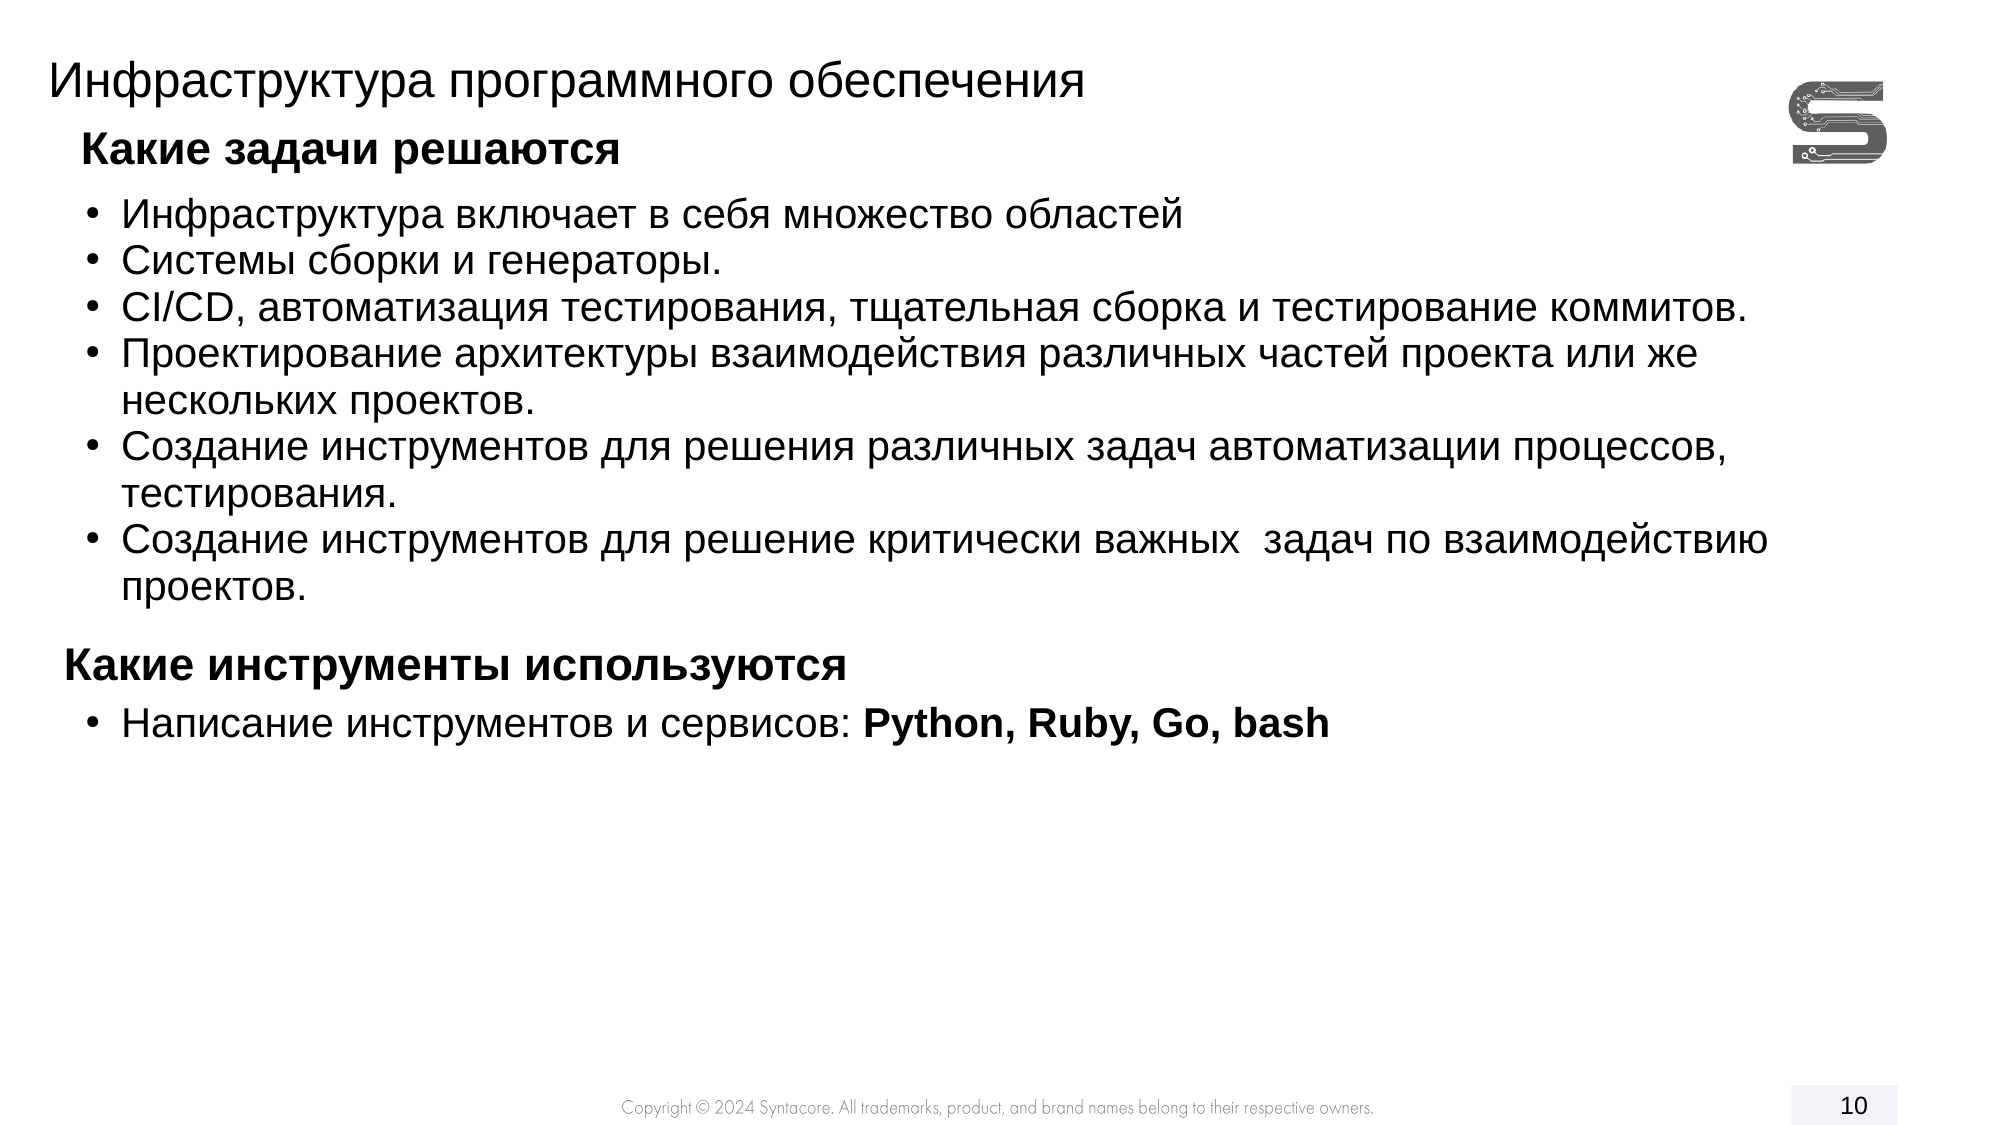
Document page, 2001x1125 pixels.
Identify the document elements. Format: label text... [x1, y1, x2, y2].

text_box Инфраструктура включает в себя множество областей Системы сборки и генераторы. CI/CD, автоматизация тестирования, тщательная сборка и тестирование коммитов. Проектирование архитектуры взаимодействия различных частей проекта или же нескольких проектов. Создание инструментов для решения различных задач автоматизации процессов, тестирования. Создание инструментов для решение критически важных задач по взаимодействию проектов. [70, 183, 1921, 632]
text_box Написание инструментов и сервисов: Python, Ruby, Go, bash [70, 692, 1921, 958]
text_box Инфраструктура программного обеспечения [8, 45, 1126, 116]
text_box <number> [1825, 1084, 1969, 1125]
text_box Какие задачи решаются [21, 115, 681, 243]
picture [621, 1094, 1381, 1119]
text_box Какие инструменты используются [23, 631, 889, 759]
picture [1788, 81, 1887, 164]
